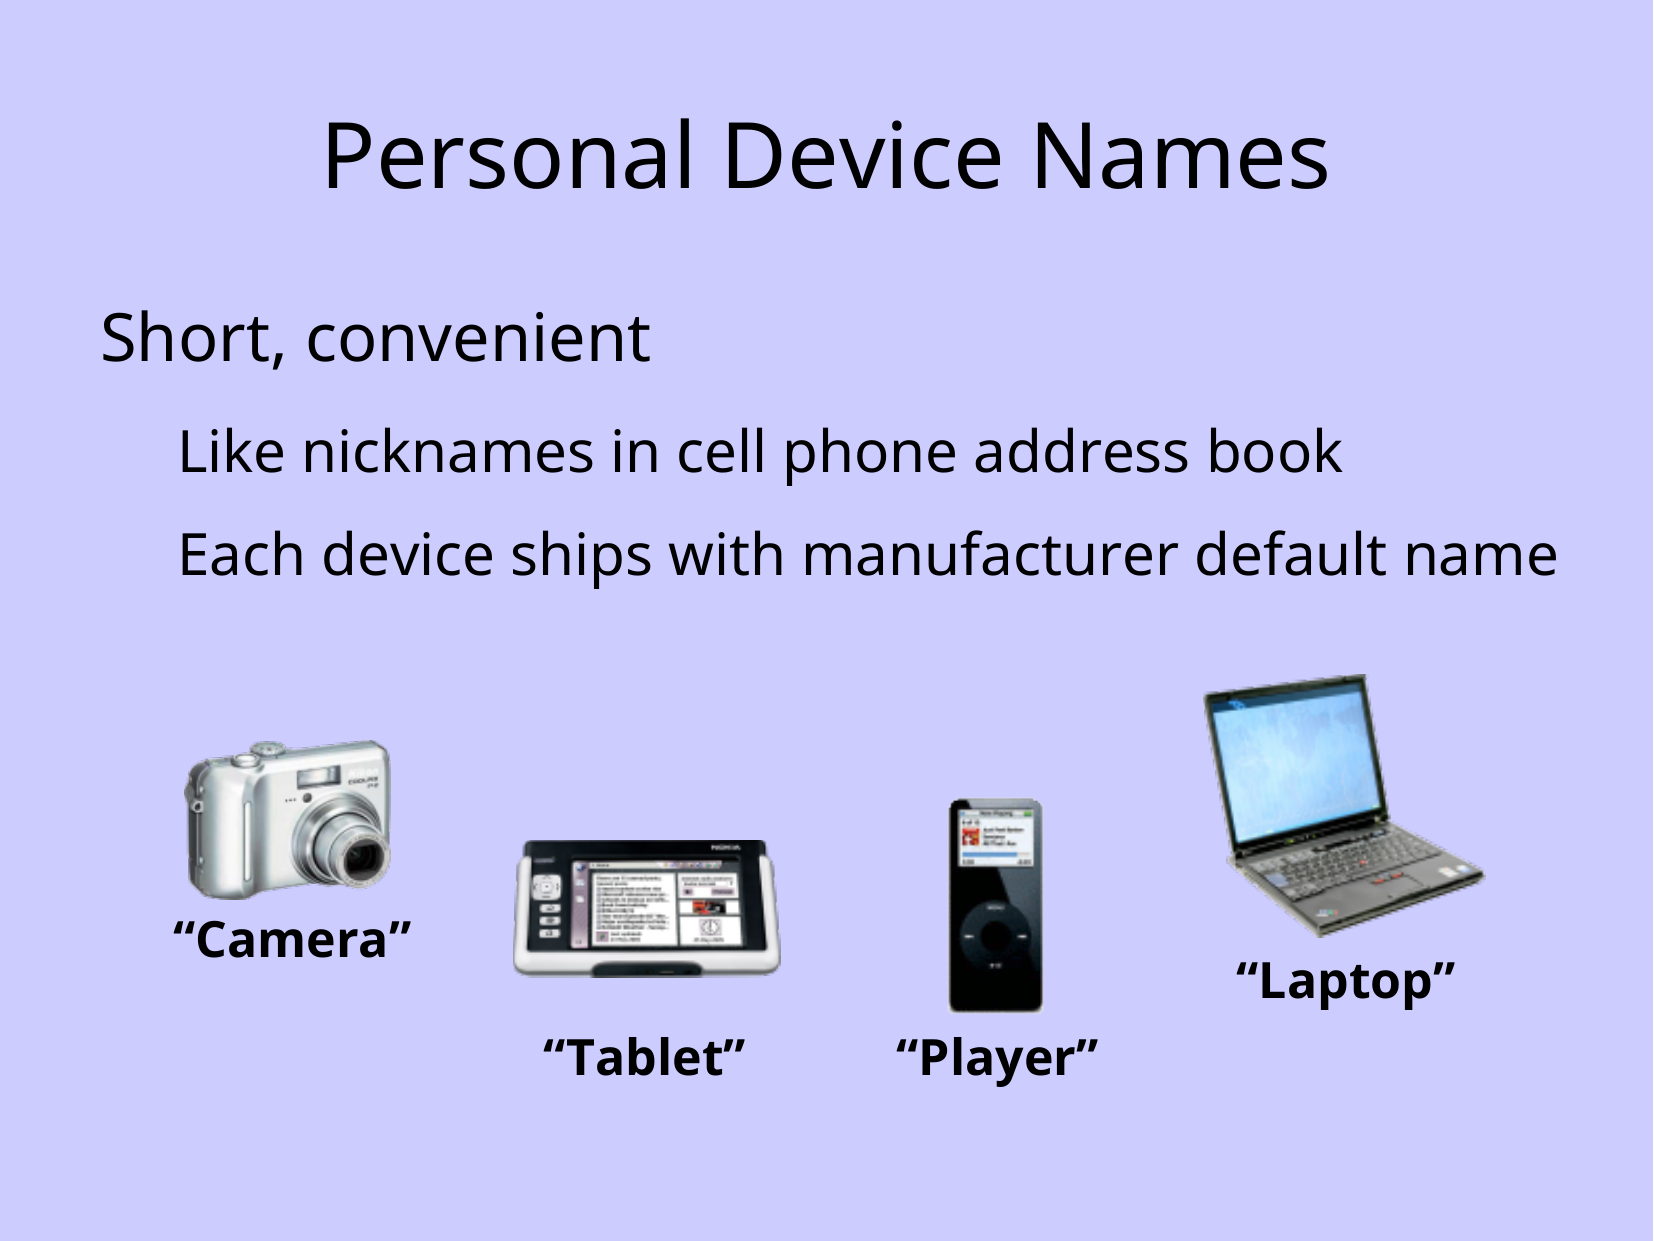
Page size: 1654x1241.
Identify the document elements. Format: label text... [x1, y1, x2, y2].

text_box “Player” [855, 1014, 1141, 1146]
text_box “Camera” [157, 896, 428, 1028]
picture [513, 840, 781, 978]
text_box “Laptop” [1170, 937, 1523, 1069]
title Personal Device Names [82, 49, 1571, 257]
picture [937, 789, 1058, 1014]
picture [1203, 674, 1486, 937]
list Short, convenient Like nicknames in cell phone address book Each device ships with manufacturer default name [82, 290, 1571, 751]
picture [184, 740, 391, 901]
text_box “Tablet” [495, 1014, 796, 1147]
